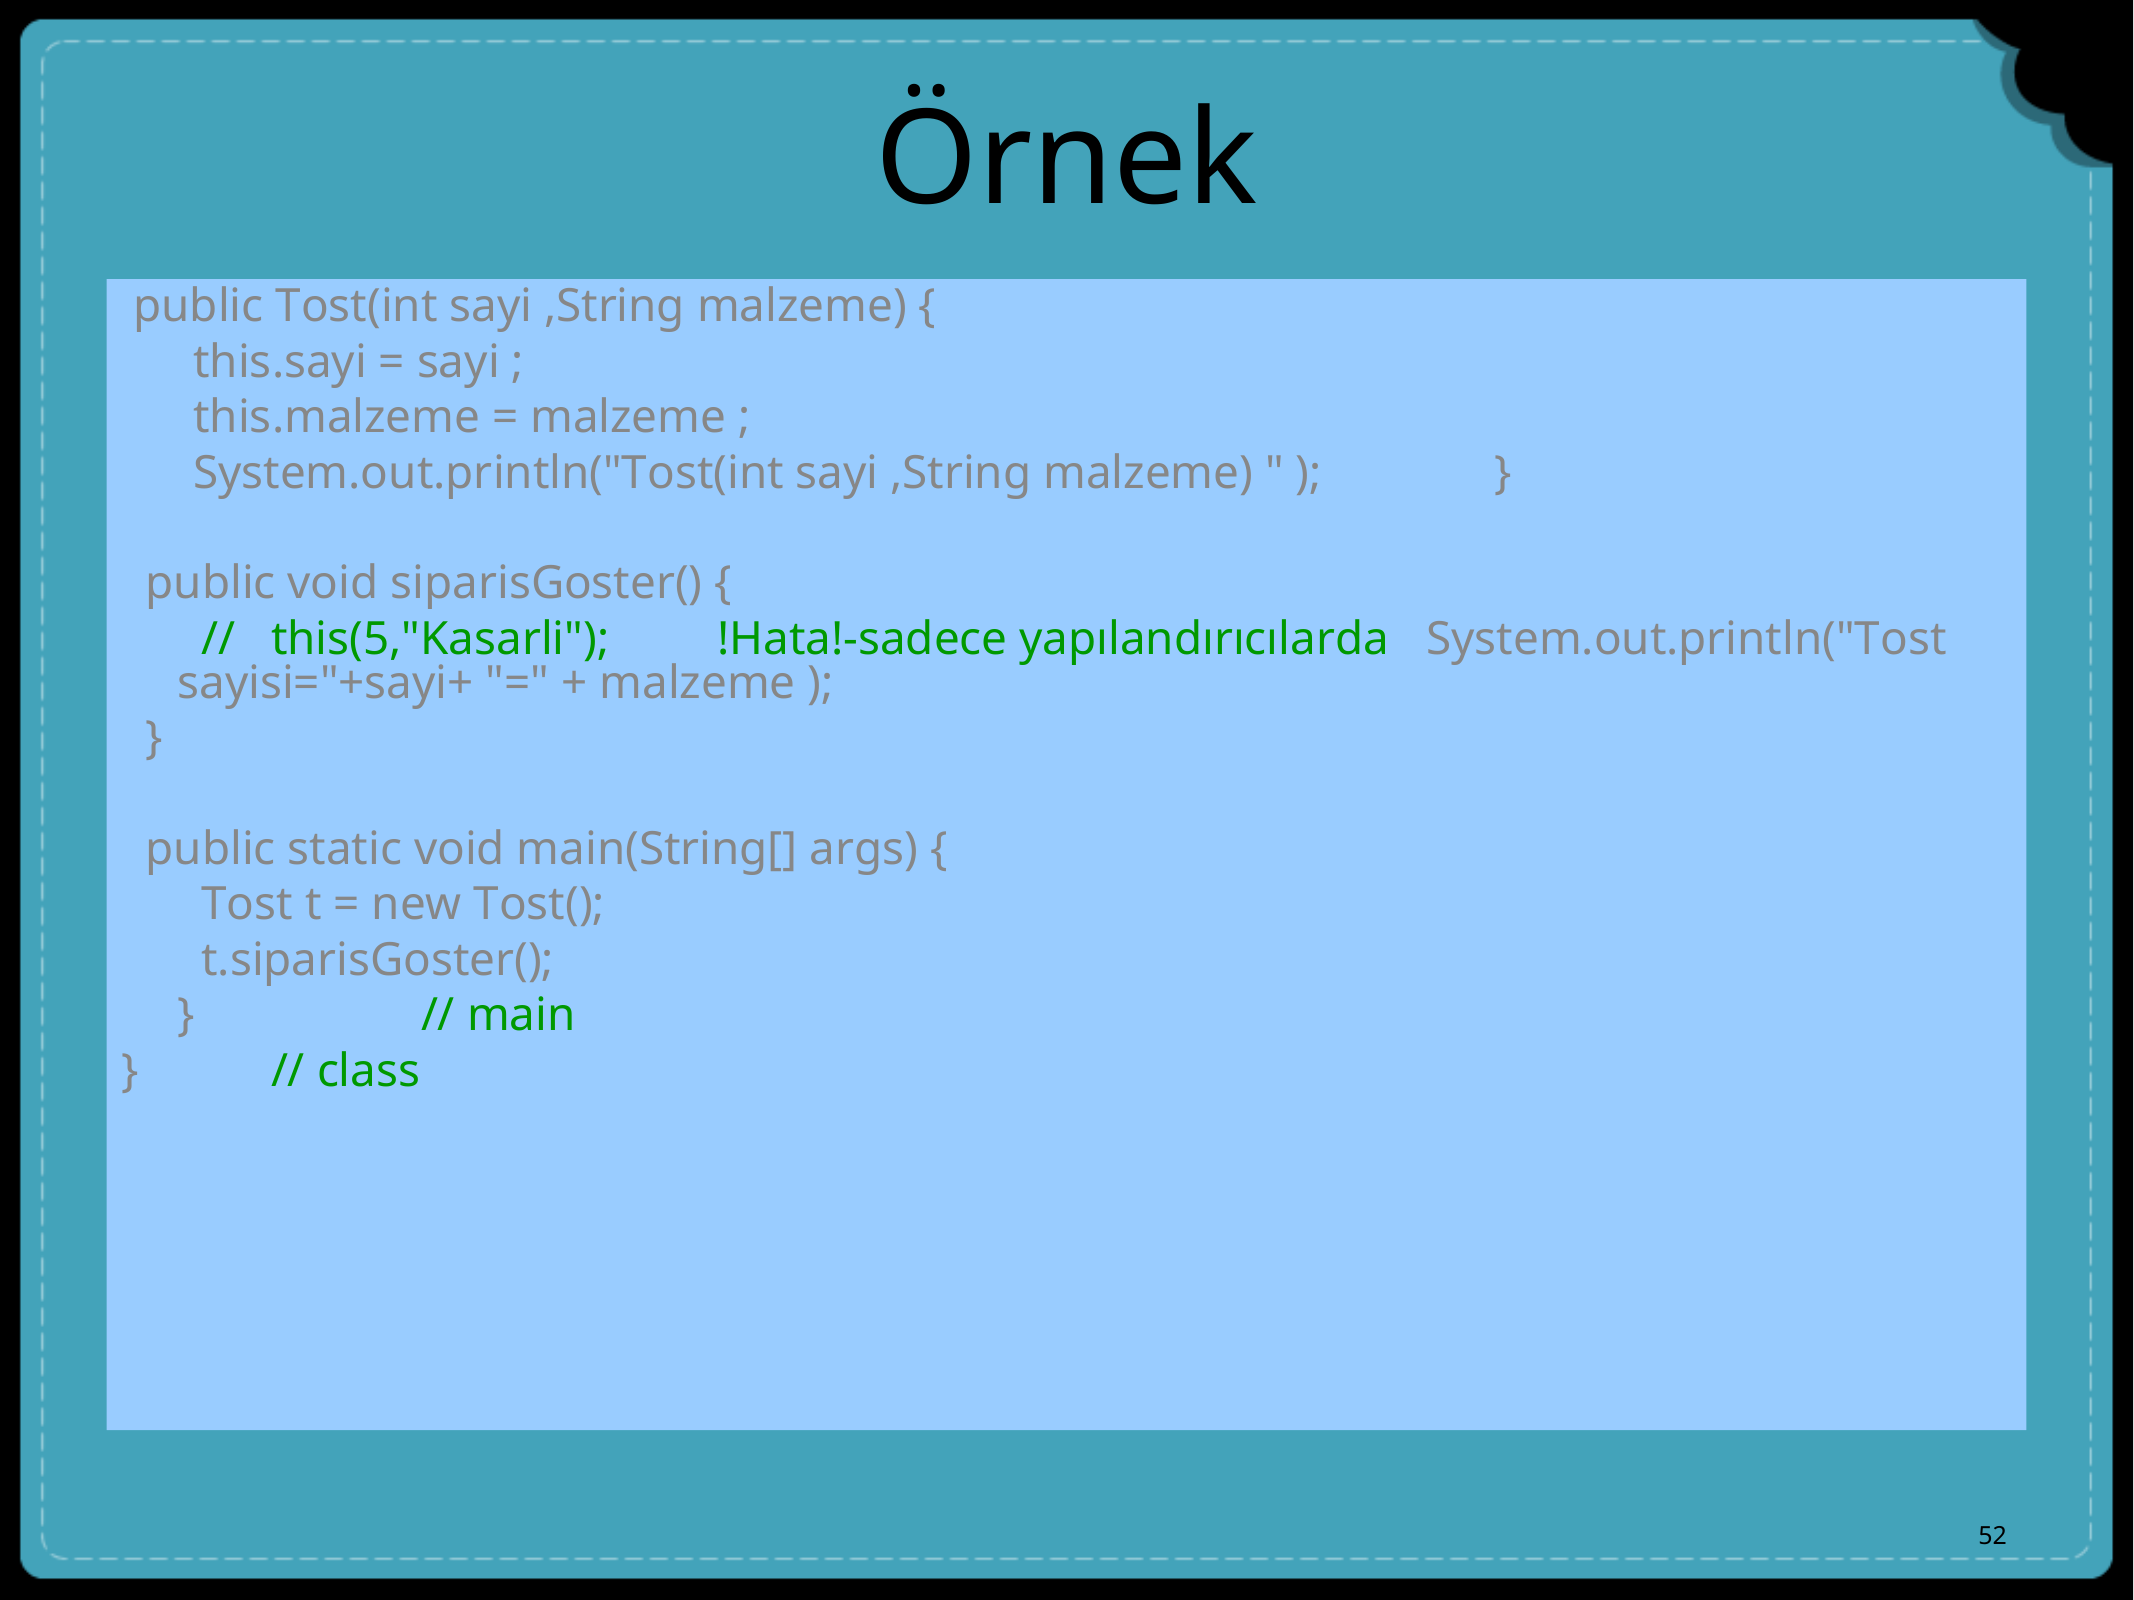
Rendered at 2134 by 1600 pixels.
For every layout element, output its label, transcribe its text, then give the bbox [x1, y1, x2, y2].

picture [0, 0, 2134, 1600]
list public Tost(int sayi ,String malzeme) { this.sayi = sayi ; this.malzeme = malzeme ; System.out.println("Tost(int sayi ,String malzeme) " ); } public void siparisGoster() { // this(5,"Kasarli"); !Hata!-sadece yapılandırıcılarda System.out.println("Tost sayisi="+sayi+ "=" + malzeme ); } public static void main(String[] args) { Tost t = new Tost(); t.siparisGoster(); } // main } // class [106, 279, 2027, 1431]
title Örnek [106, 64, 2027, 279]
